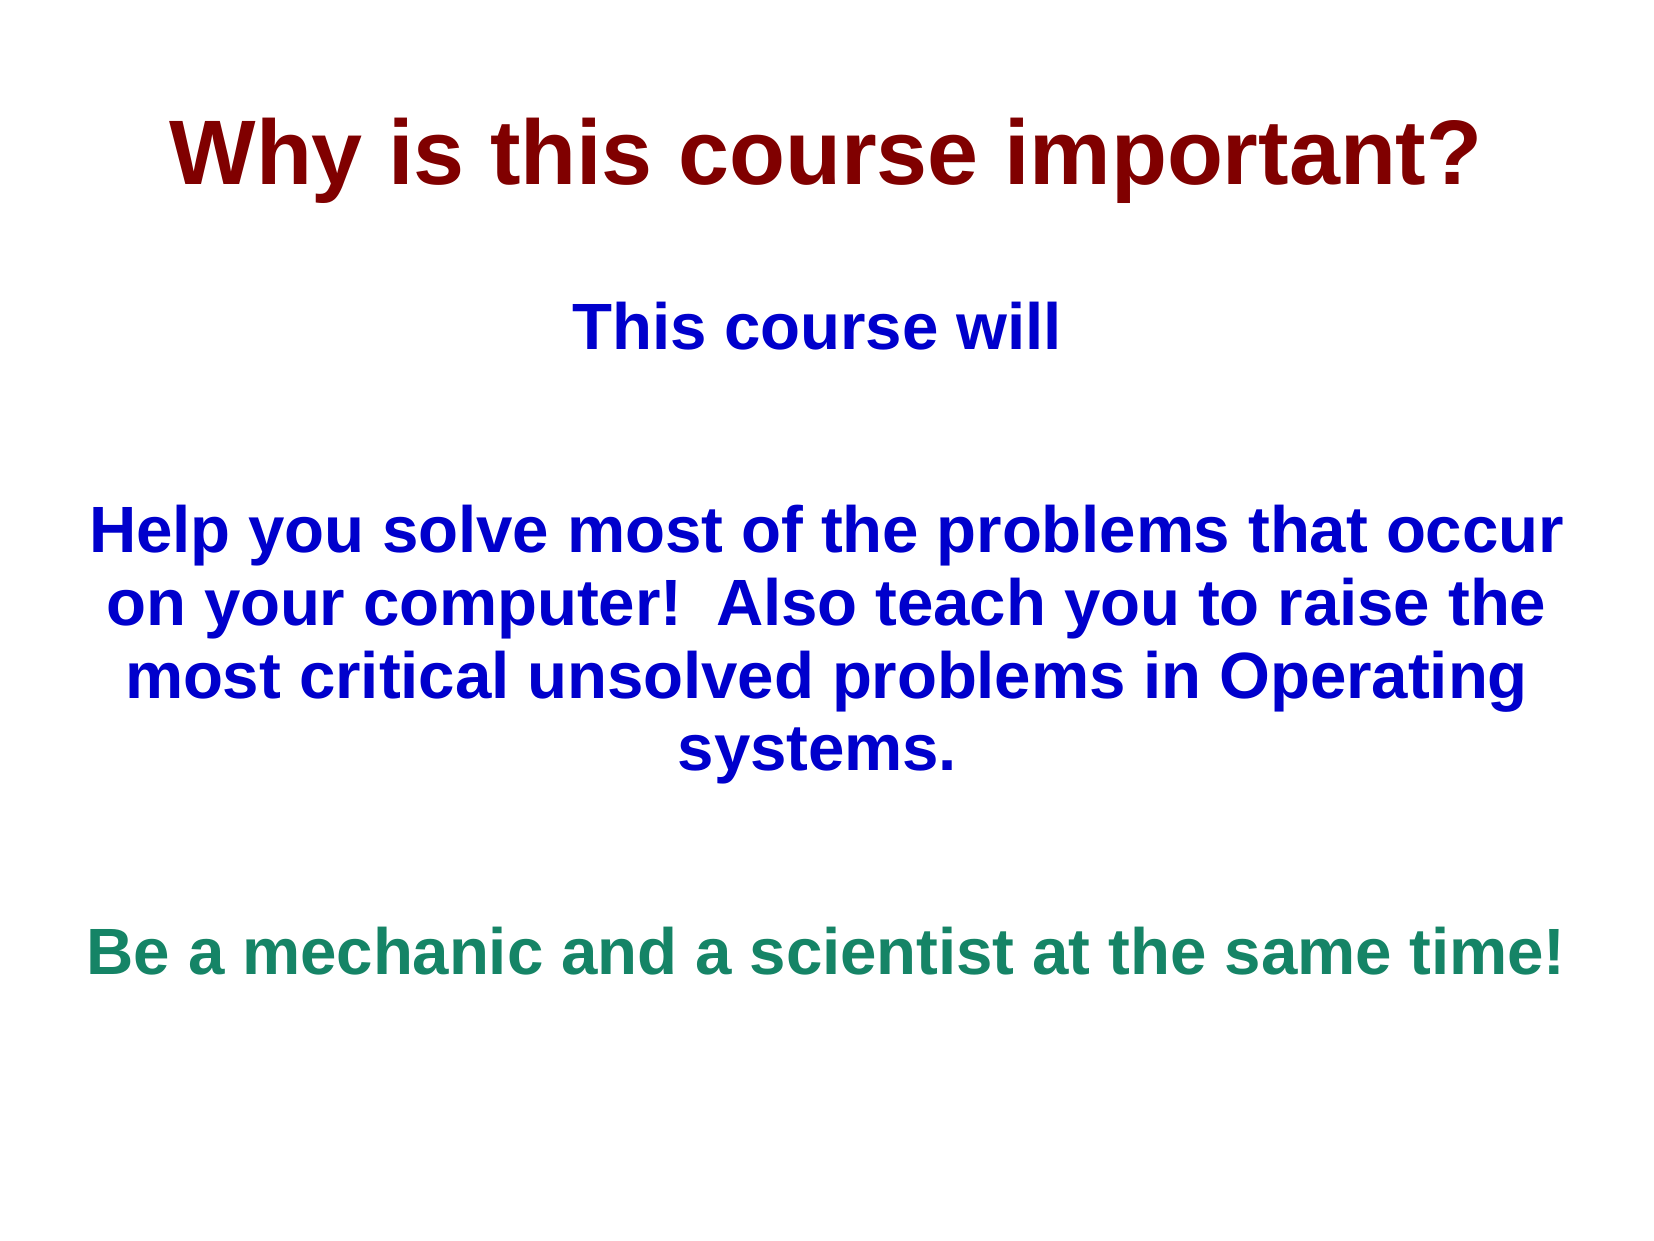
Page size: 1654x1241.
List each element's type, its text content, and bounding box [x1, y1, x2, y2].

title Why is this course important? [82, 49, 1571, 257]
list This course will Help you solve most of the problems that occur on your computer! Also teach you to raise the most critical unsolved problems in Operating systems. Be a mechanic and a scientist at the same time! [82, 290, 1571, 1010]
